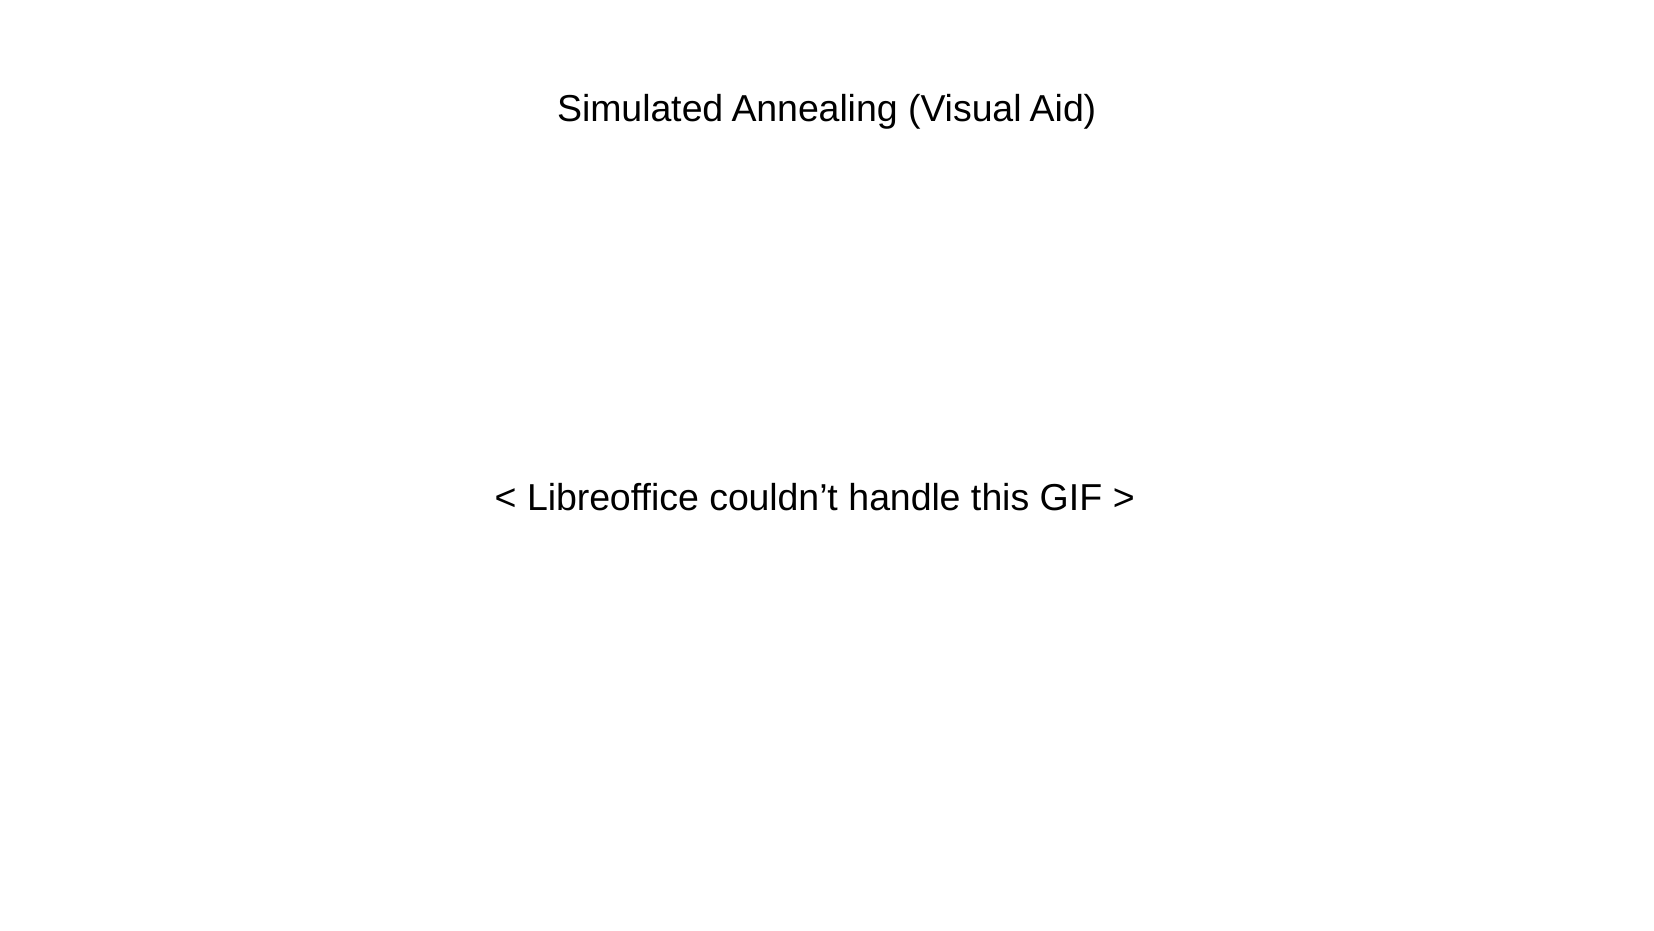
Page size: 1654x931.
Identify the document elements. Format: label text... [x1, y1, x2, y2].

text_box < Libreoffice couldn’t handle this GIF > [479, 468, 1438, 526]
title Simulated Annealing (Visual Aid) [82, 45, 1571, 171]
